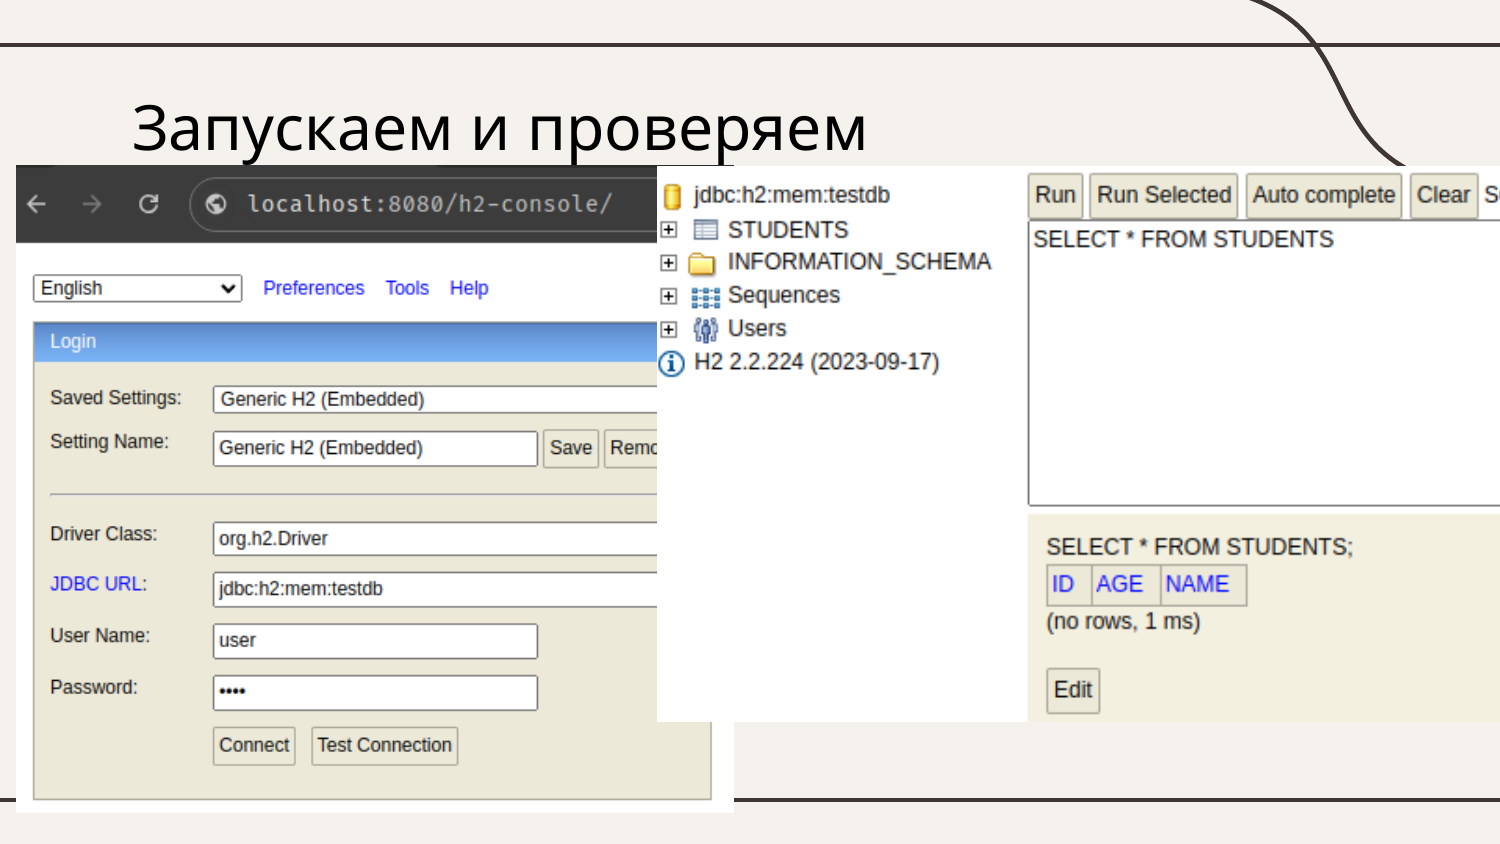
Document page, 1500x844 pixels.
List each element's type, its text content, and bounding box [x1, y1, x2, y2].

title Запускаем и проверяем [116, 72, 890, 166]
picture [16, 165, 1500, 813]
